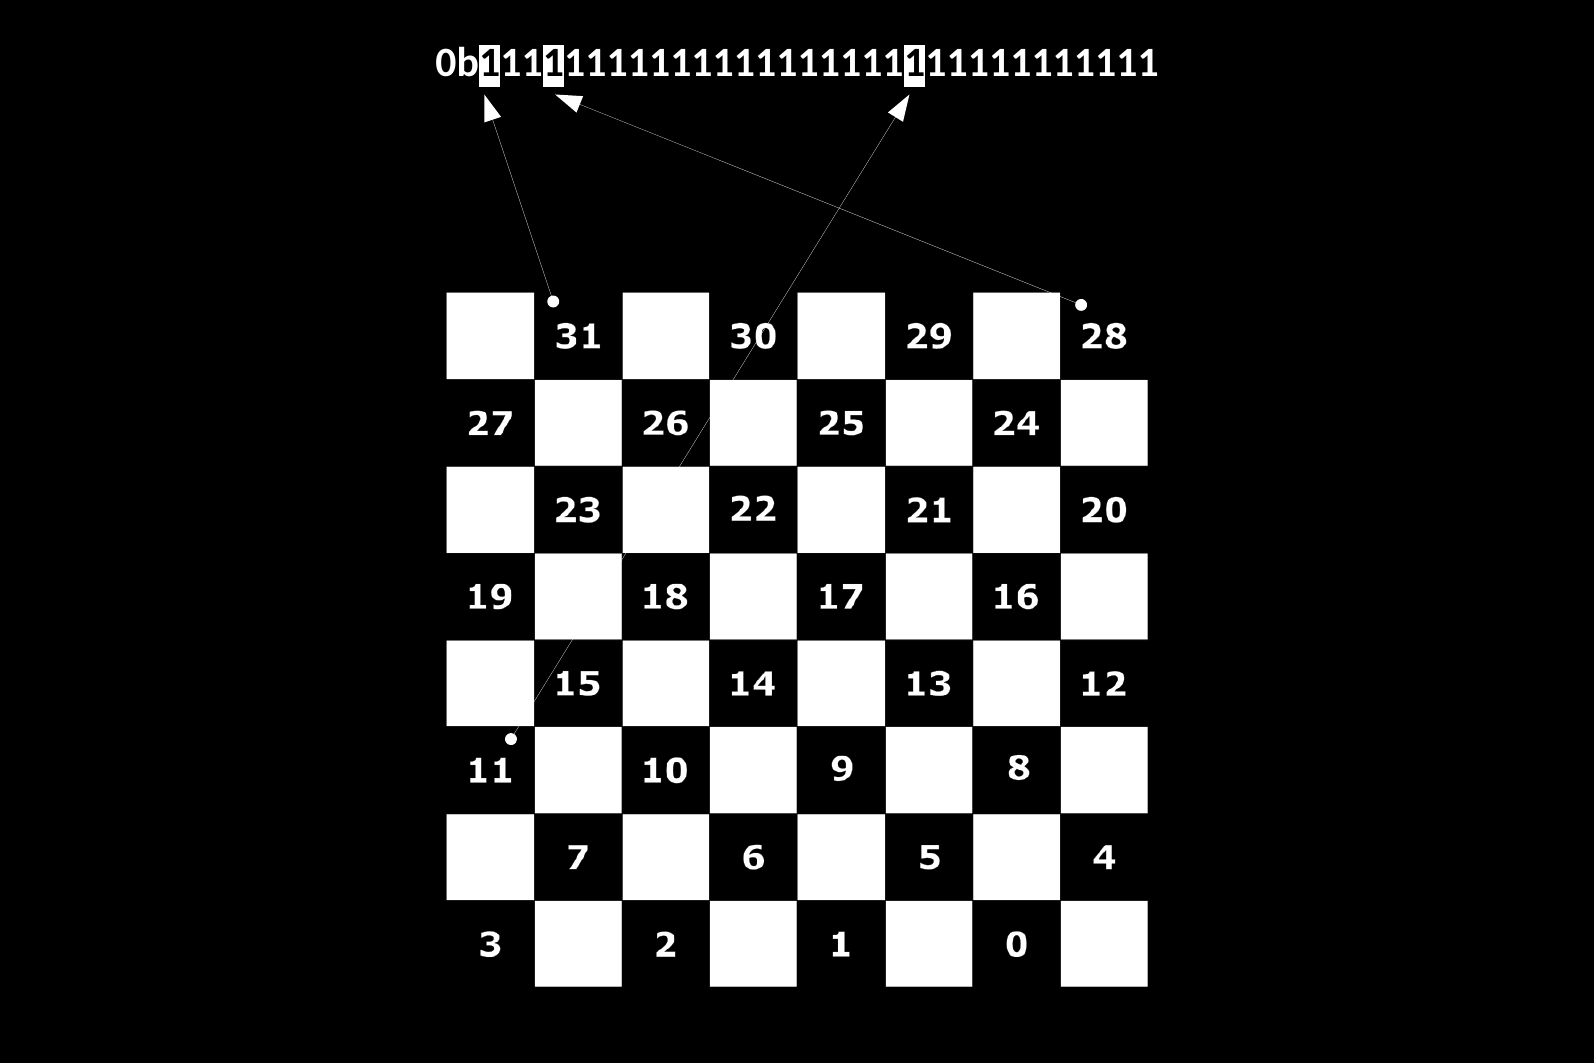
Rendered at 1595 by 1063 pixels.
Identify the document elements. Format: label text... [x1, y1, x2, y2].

text_box 0b11111111111111111111111111111111 [407, 37, 1188, 95]
picture [446, 292, 1148, 987]
